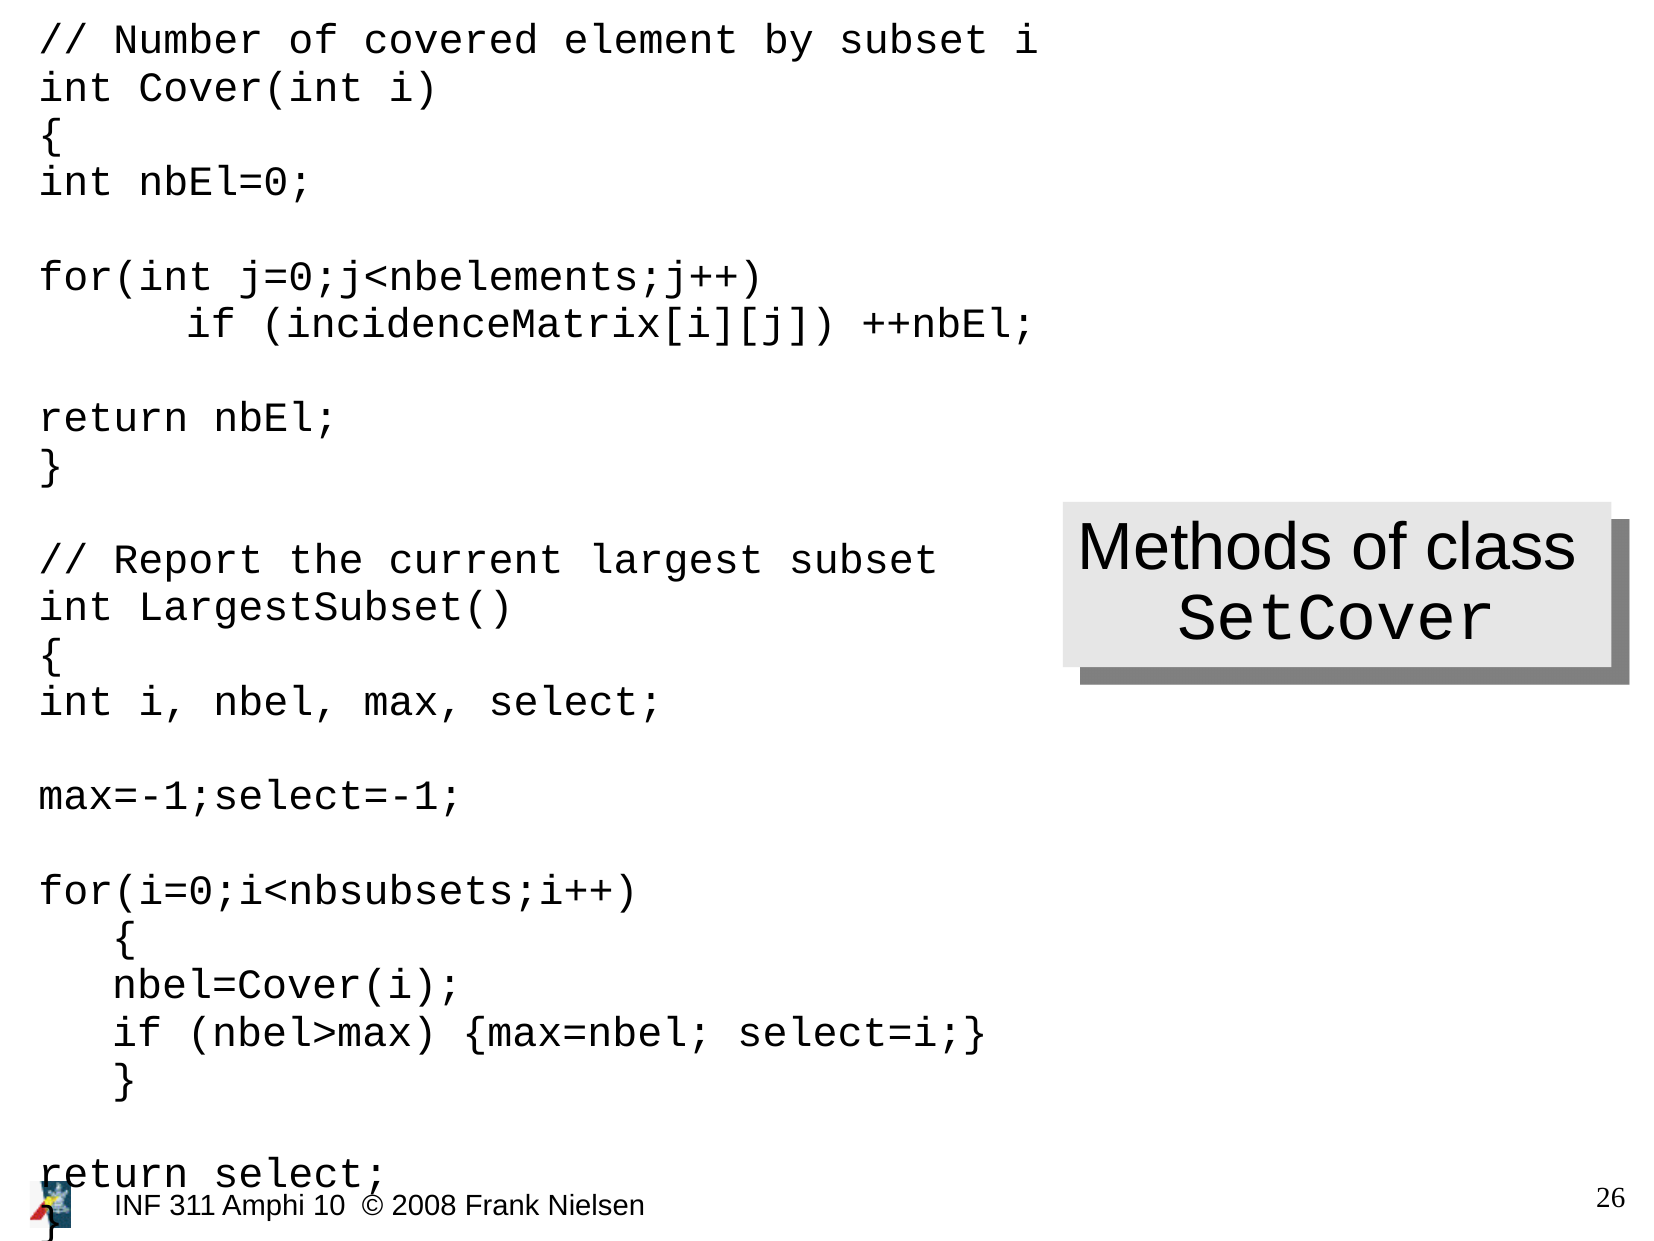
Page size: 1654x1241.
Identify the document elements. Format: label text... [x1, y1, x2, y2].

text_box // Number of covered element by subset i int Cover(int i) { int nbEl=0; for(int j=0;j<nbelements;j++) if (incidenceMatrix[i][j]) ++nbEl; return nbEl; } // Report the current largest subset int LargestSubset() { int i, nbel, max, select; max=-1;select=-1; for(i=0;i<nbsubsets;i++) { nbel=Cover(i); if (nbel>max) {max=nbel; select=i;} } return select; } [23, 11, 1087, 1236]
text_box Methods of class SetCover [1062, 501, 1612, 668]
